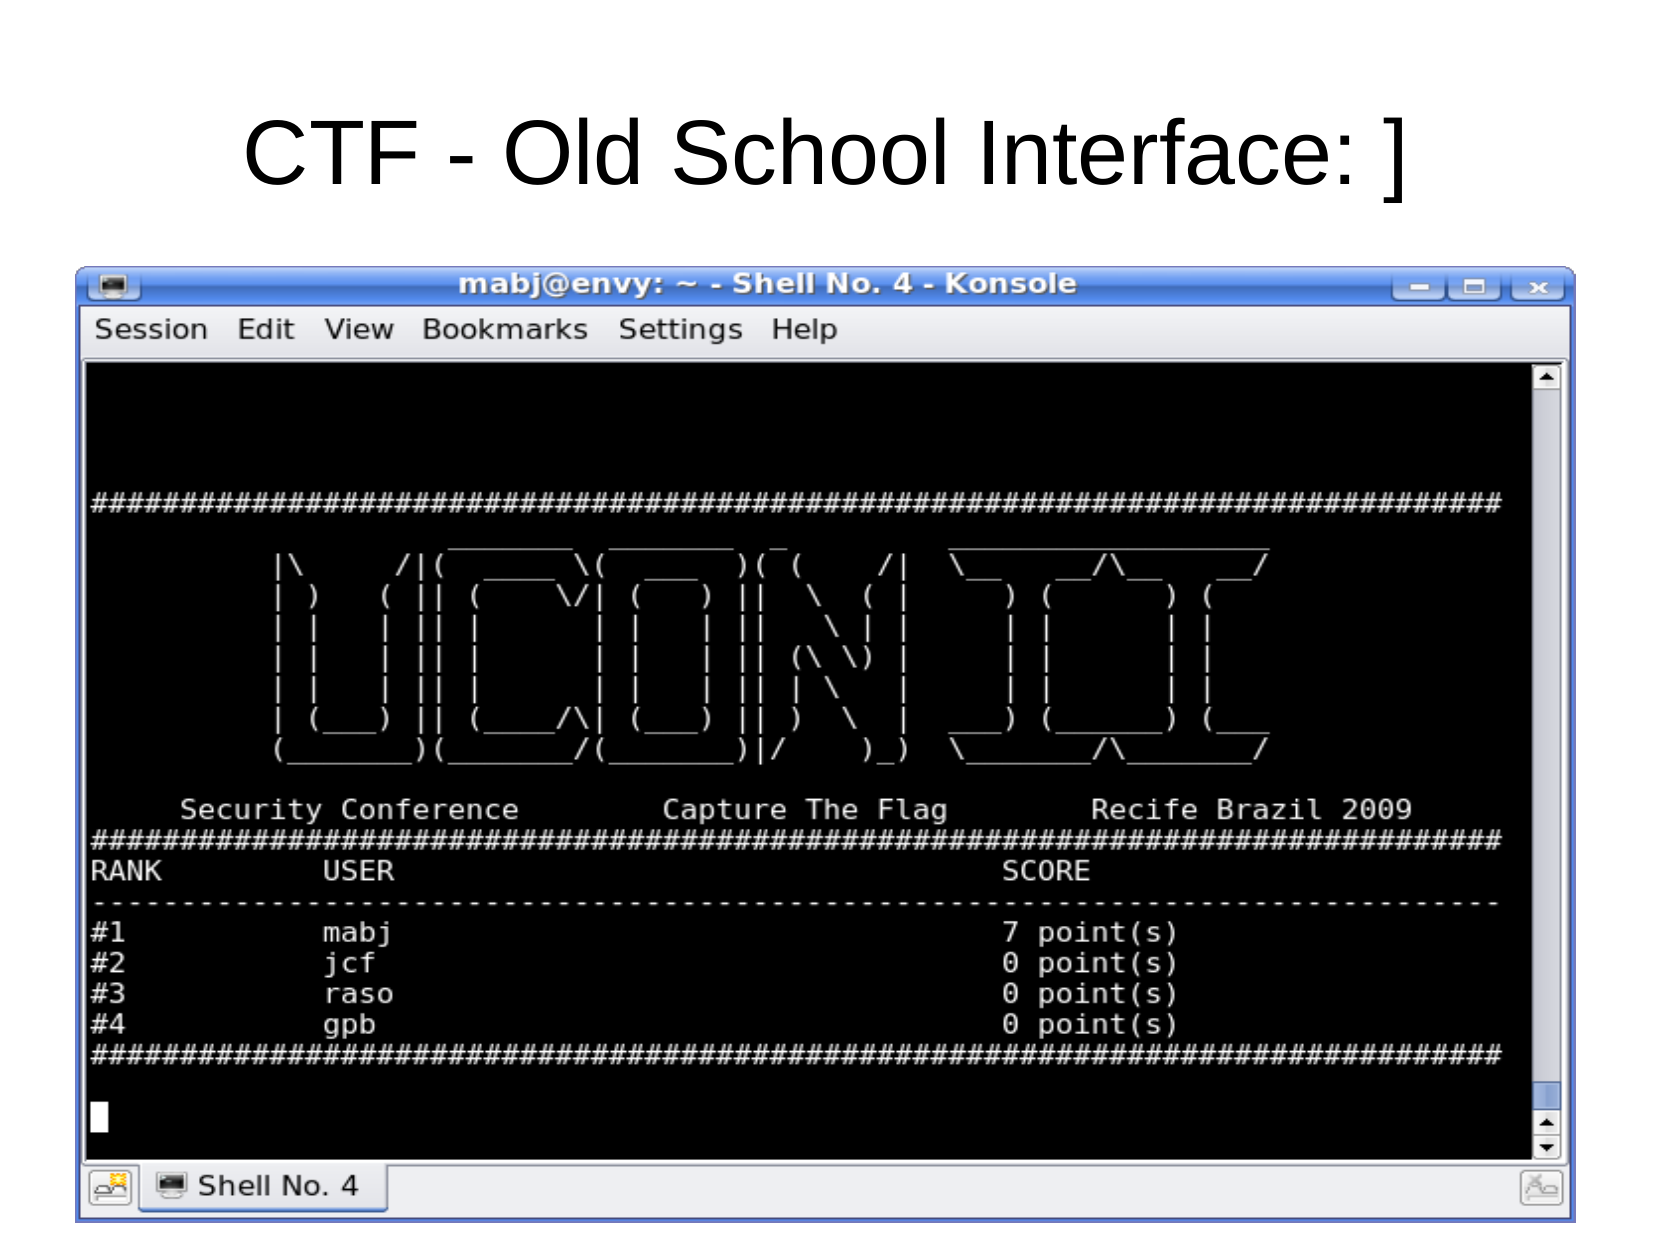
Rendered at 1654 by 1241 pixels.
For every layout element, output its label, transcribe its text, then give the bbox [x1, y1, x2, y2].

title CTF - Old School Interface: ] [82, 56, 1571, 250]
picture [75, 266, 1576, 1223]
